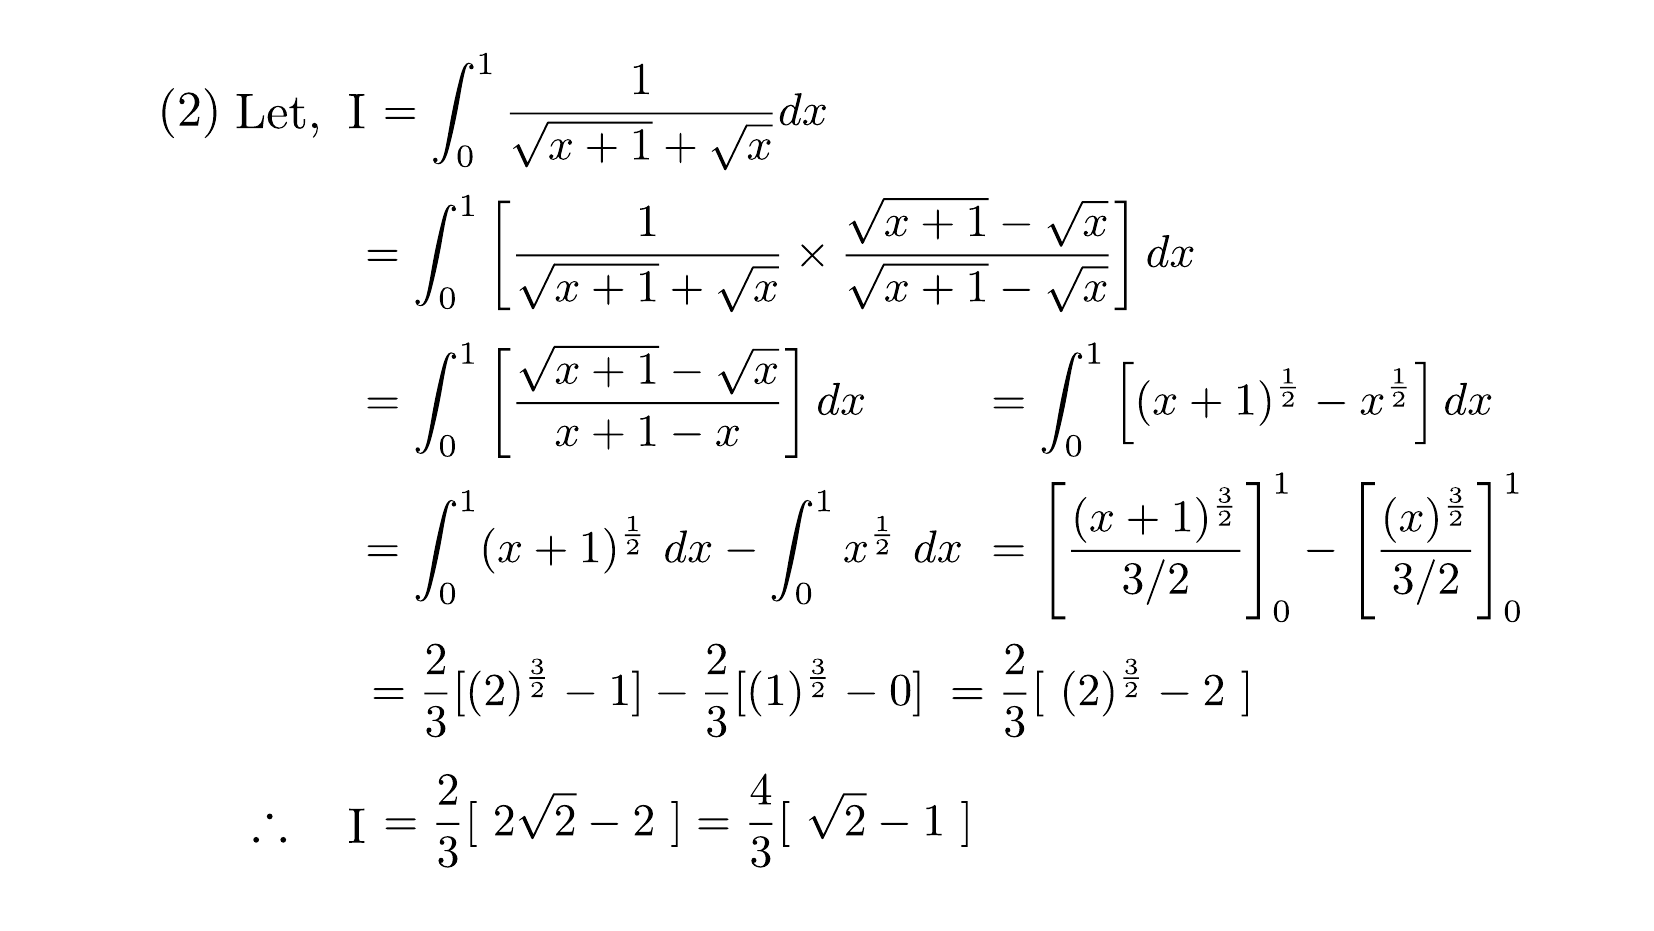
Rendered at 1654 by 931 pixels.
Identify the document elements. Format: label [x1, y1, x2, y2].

text_box [159, 88, 217, 139]
text_box [993, 472, 1520, 623]
text_box [349, 808, 365, 843]
subtitle [59, 35, 1607, 898]
text_box [253, 813, 287, 843]
text_box [349, 94, 365, 129]
text_box [236, 94, 318, 138]
text_box [367, 342, 865, 458]
text_box [373, 643, 920, 738]
text_box [384, 52, 826, 171]
text_box [385, 773, 968, 868]
text_box [366, 194, 1194, 313]
text_box [367, 489, 961, 605]
text_box [993, 342, 1492, 457]
text_box [951, 643, 1248, 738]
